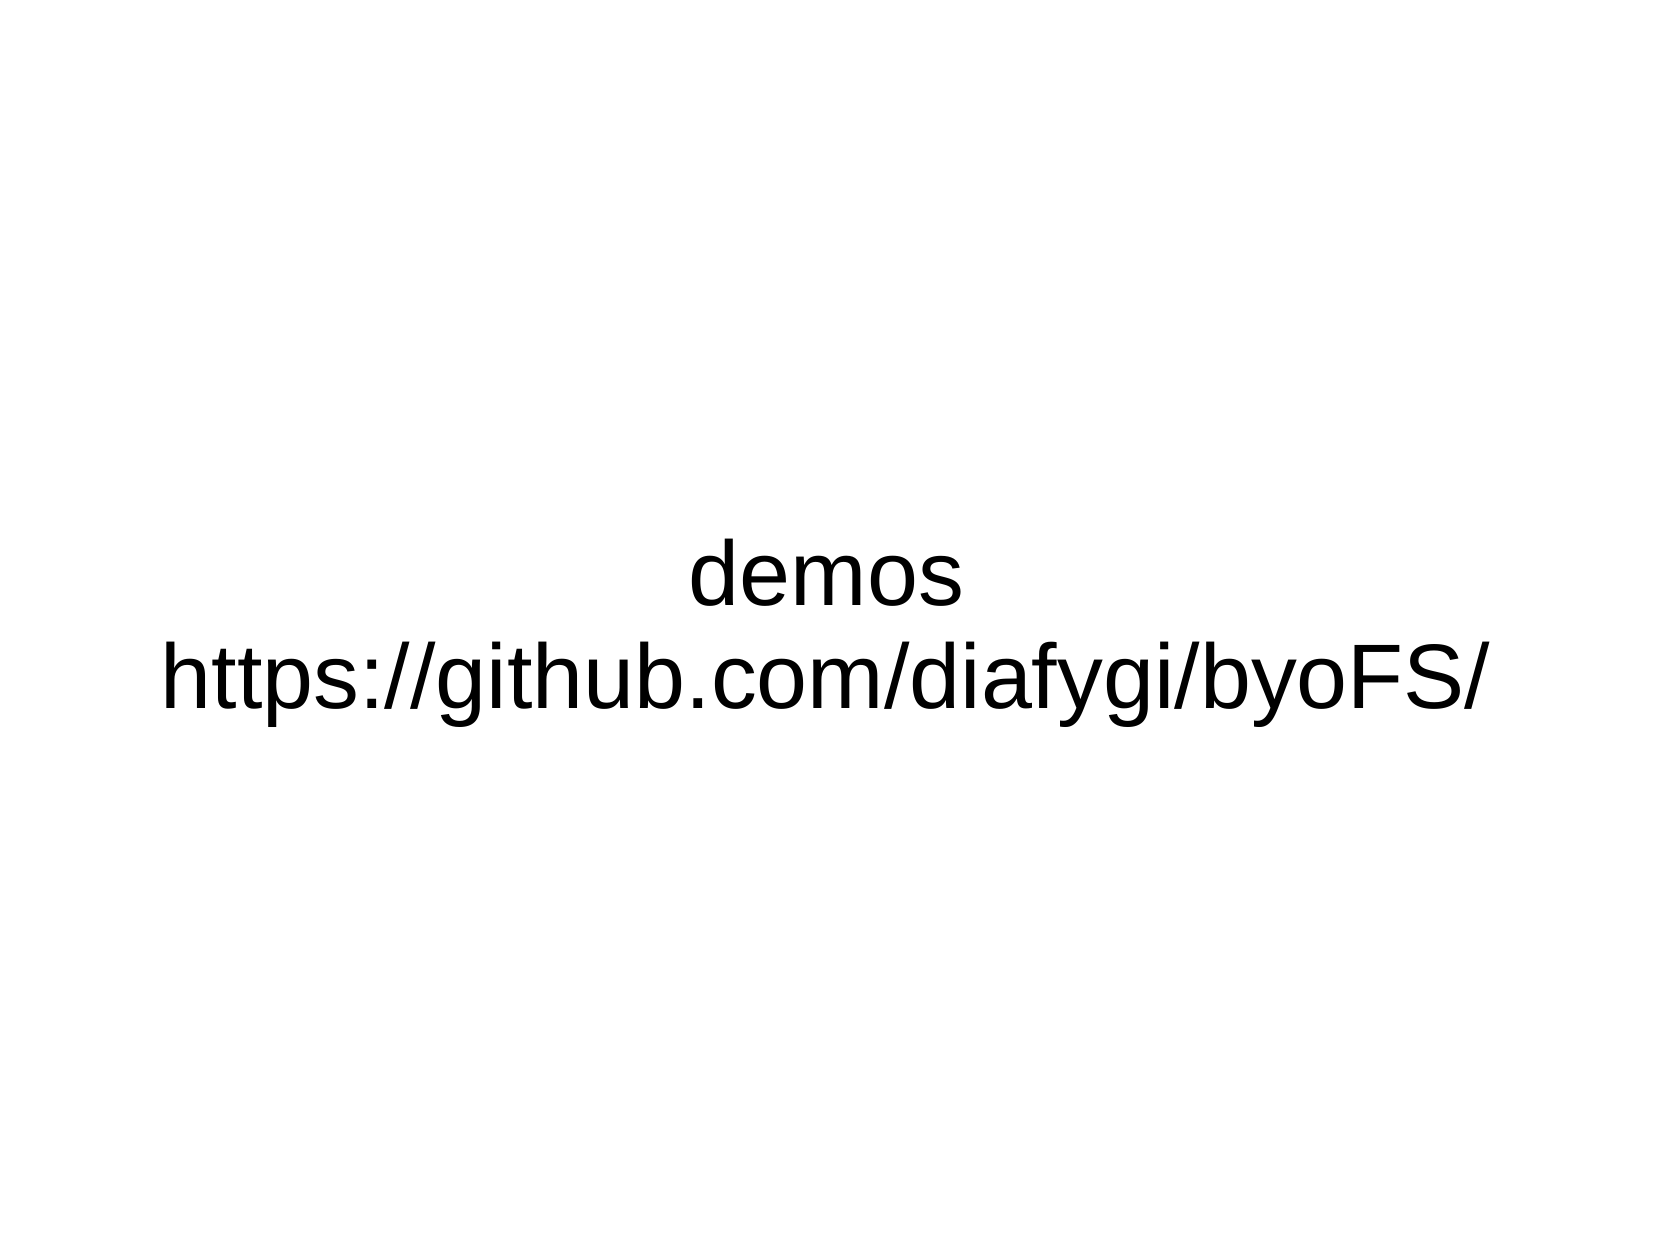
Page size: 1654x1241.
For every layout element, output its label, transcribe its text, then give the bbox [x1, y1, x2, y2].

title demos https://github.com/diafygi/byoFS/ [82, 521, 1571, 729]
